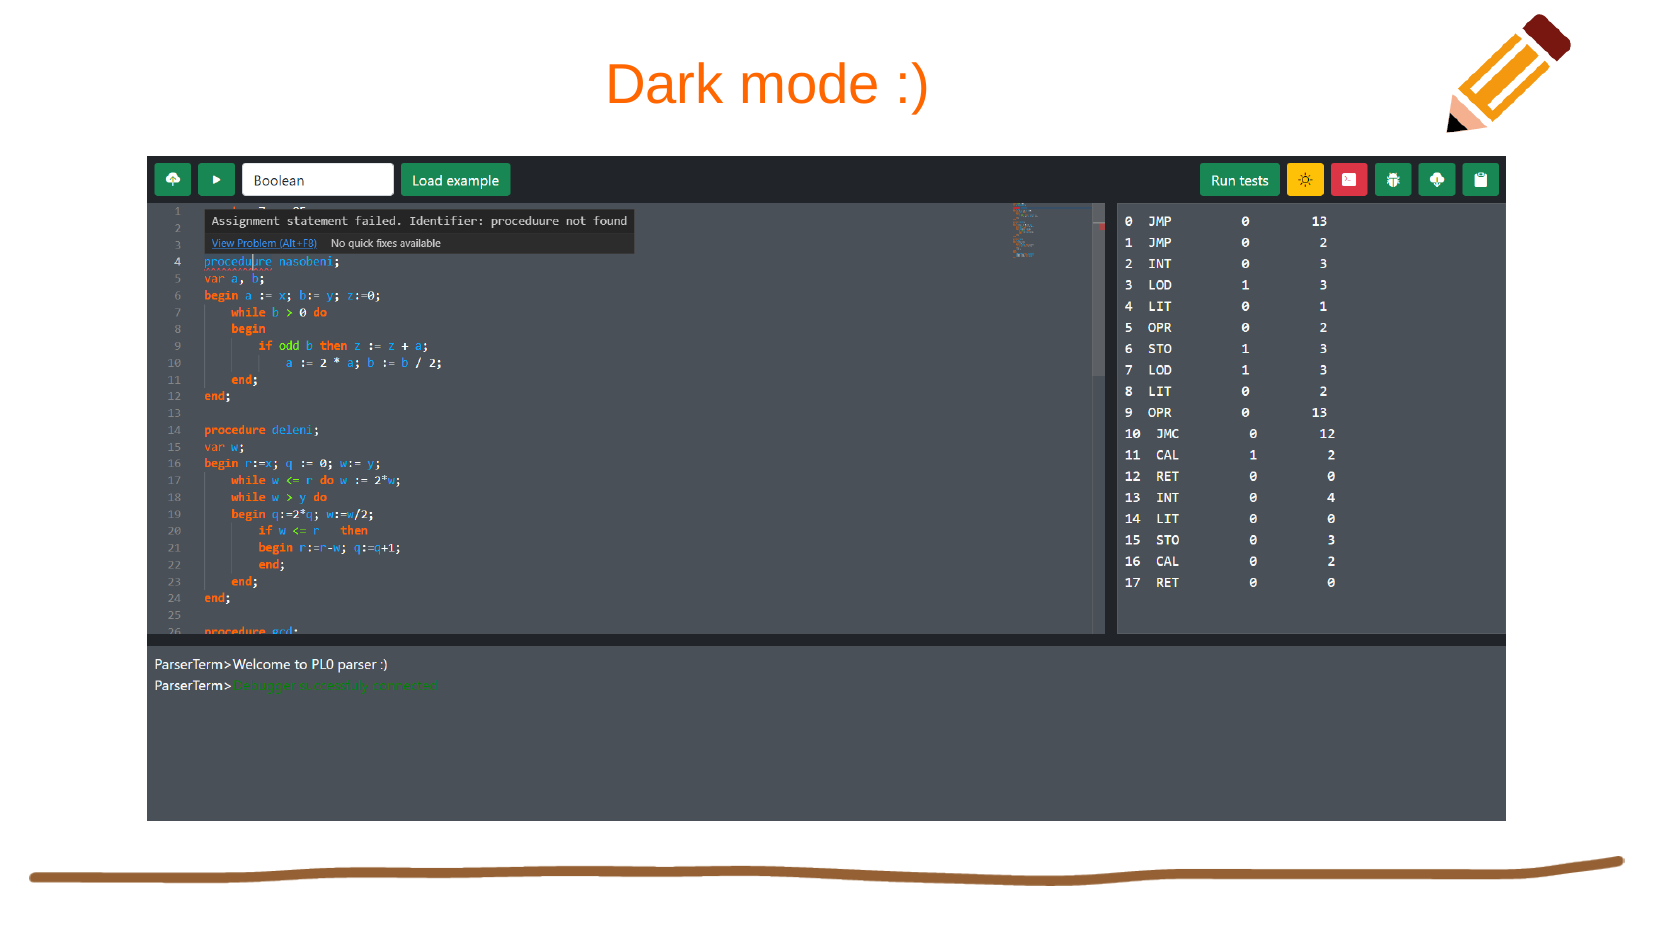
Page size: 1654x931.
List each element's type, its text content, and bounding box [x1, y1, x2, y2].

picture [147, 156, 1506, 821]
title Dark mode :) [88, 29, 1447, 133]
